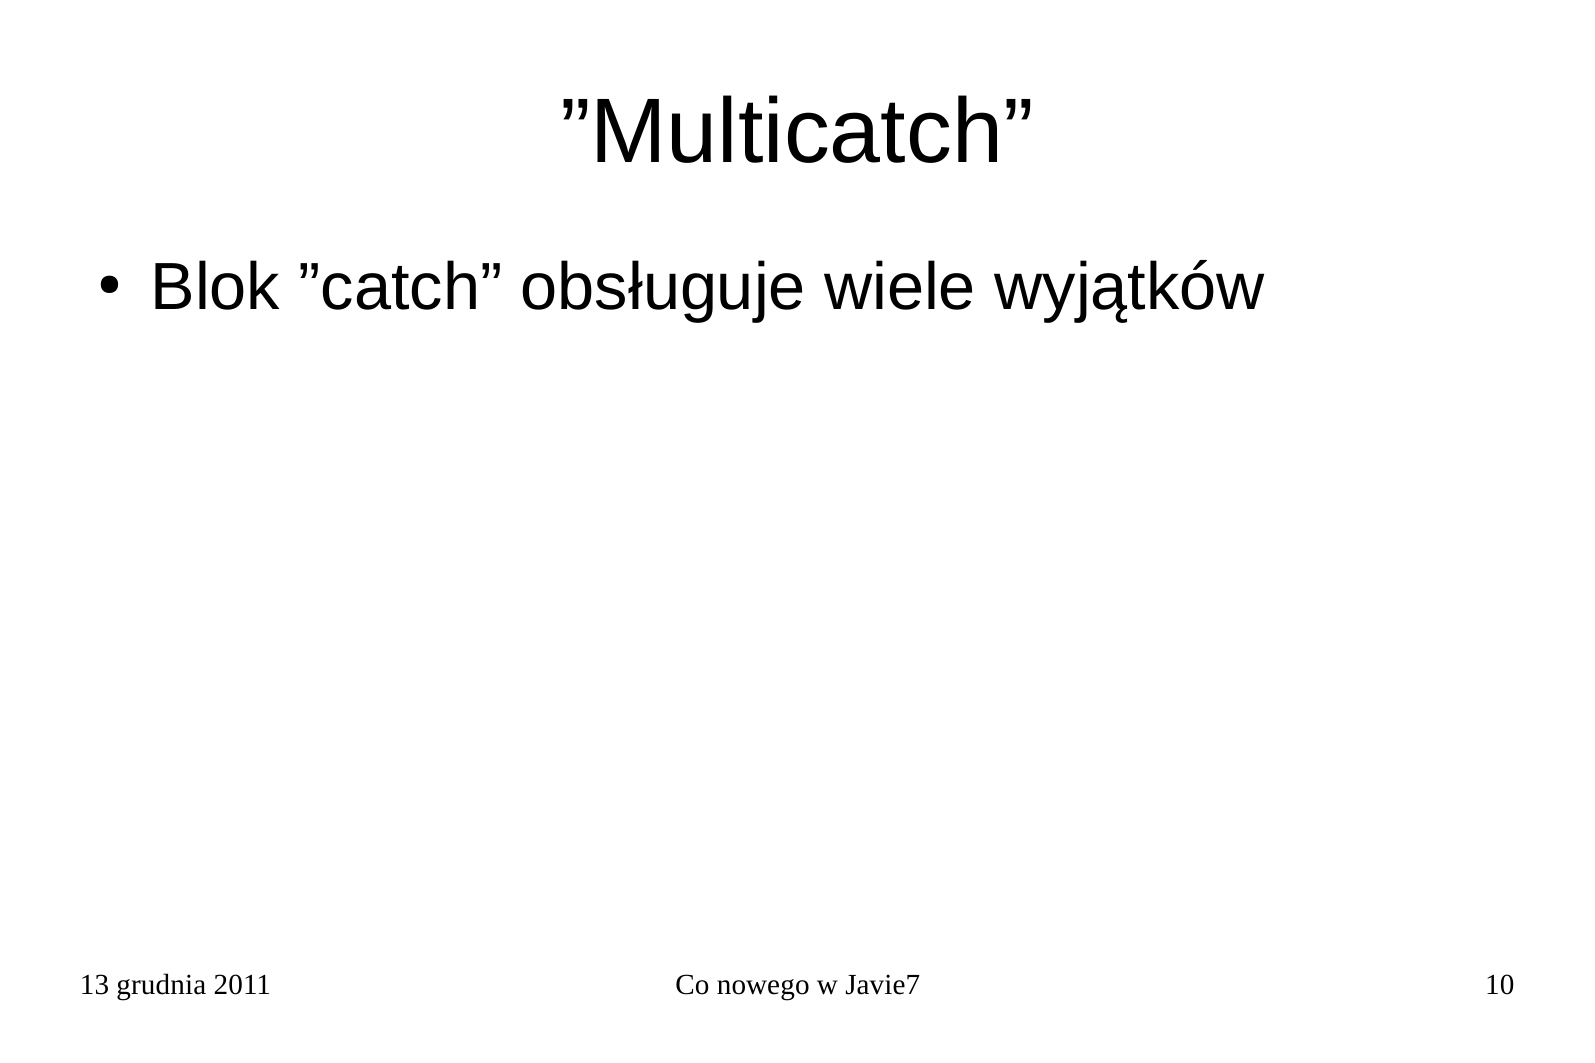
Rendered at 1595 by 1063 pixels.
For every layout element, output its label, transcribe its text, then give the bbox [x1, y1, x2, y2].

title ”Multicatch” [79, 42, 1515, 220]
list Blok ”catch” obsługuje wiele wyjątków [79, 248, 1489, 721]
